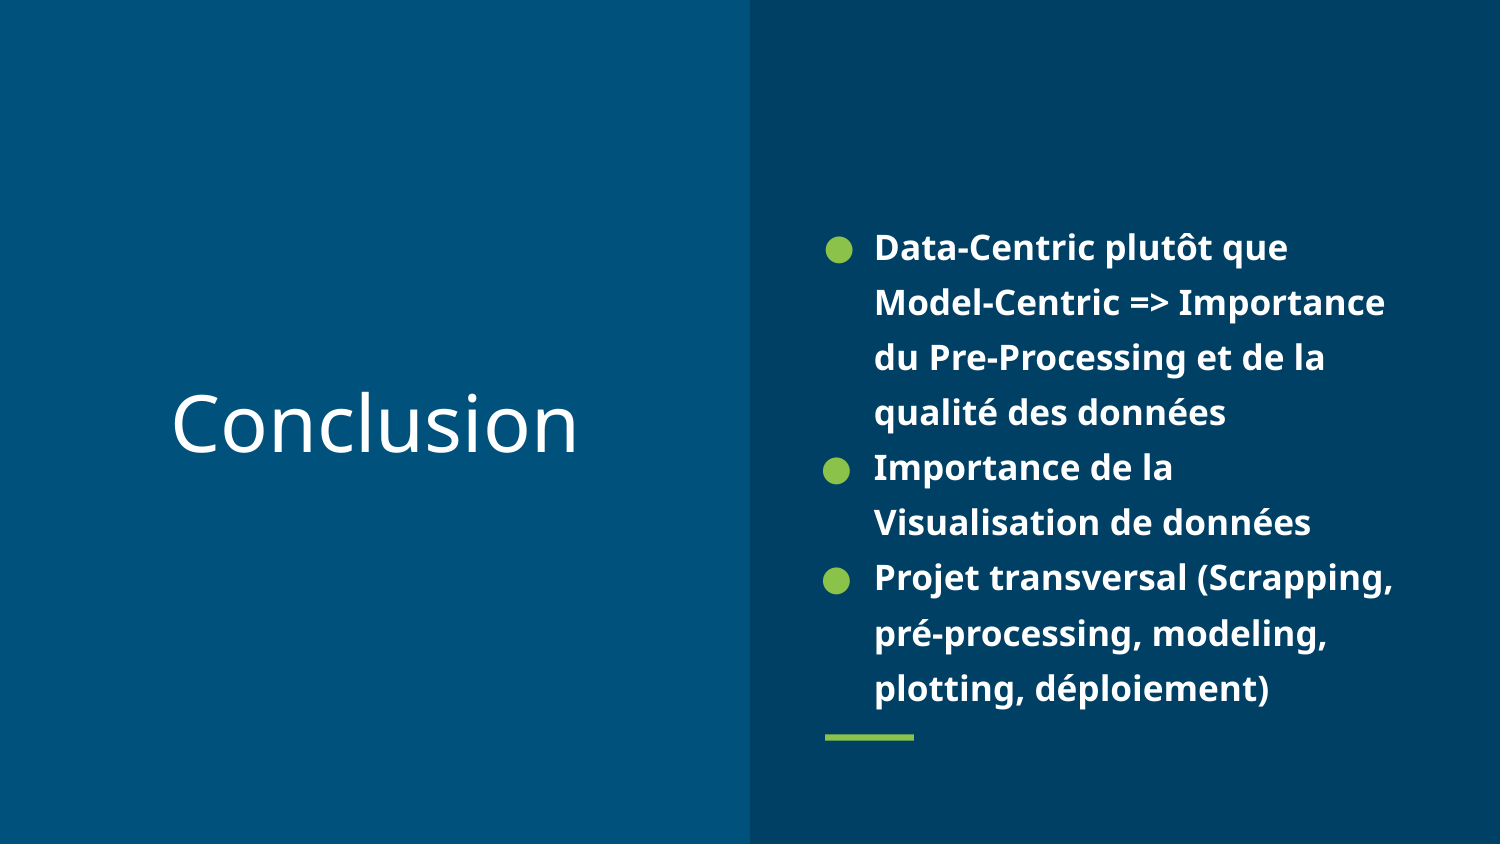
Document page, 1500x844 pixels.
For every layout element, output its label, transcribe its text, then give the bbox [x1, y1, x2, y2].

title Conclusion [43, 313, 708, 530]
list Data-Centric plutôt que Model-Centric => Importance du Pre-Processing et de la qualité des données Importance de la Visualisation de données Projet transversal (Scrapping, pré-processing, modeling, plotting, déploiement) [788, 160, 1418, 767]
